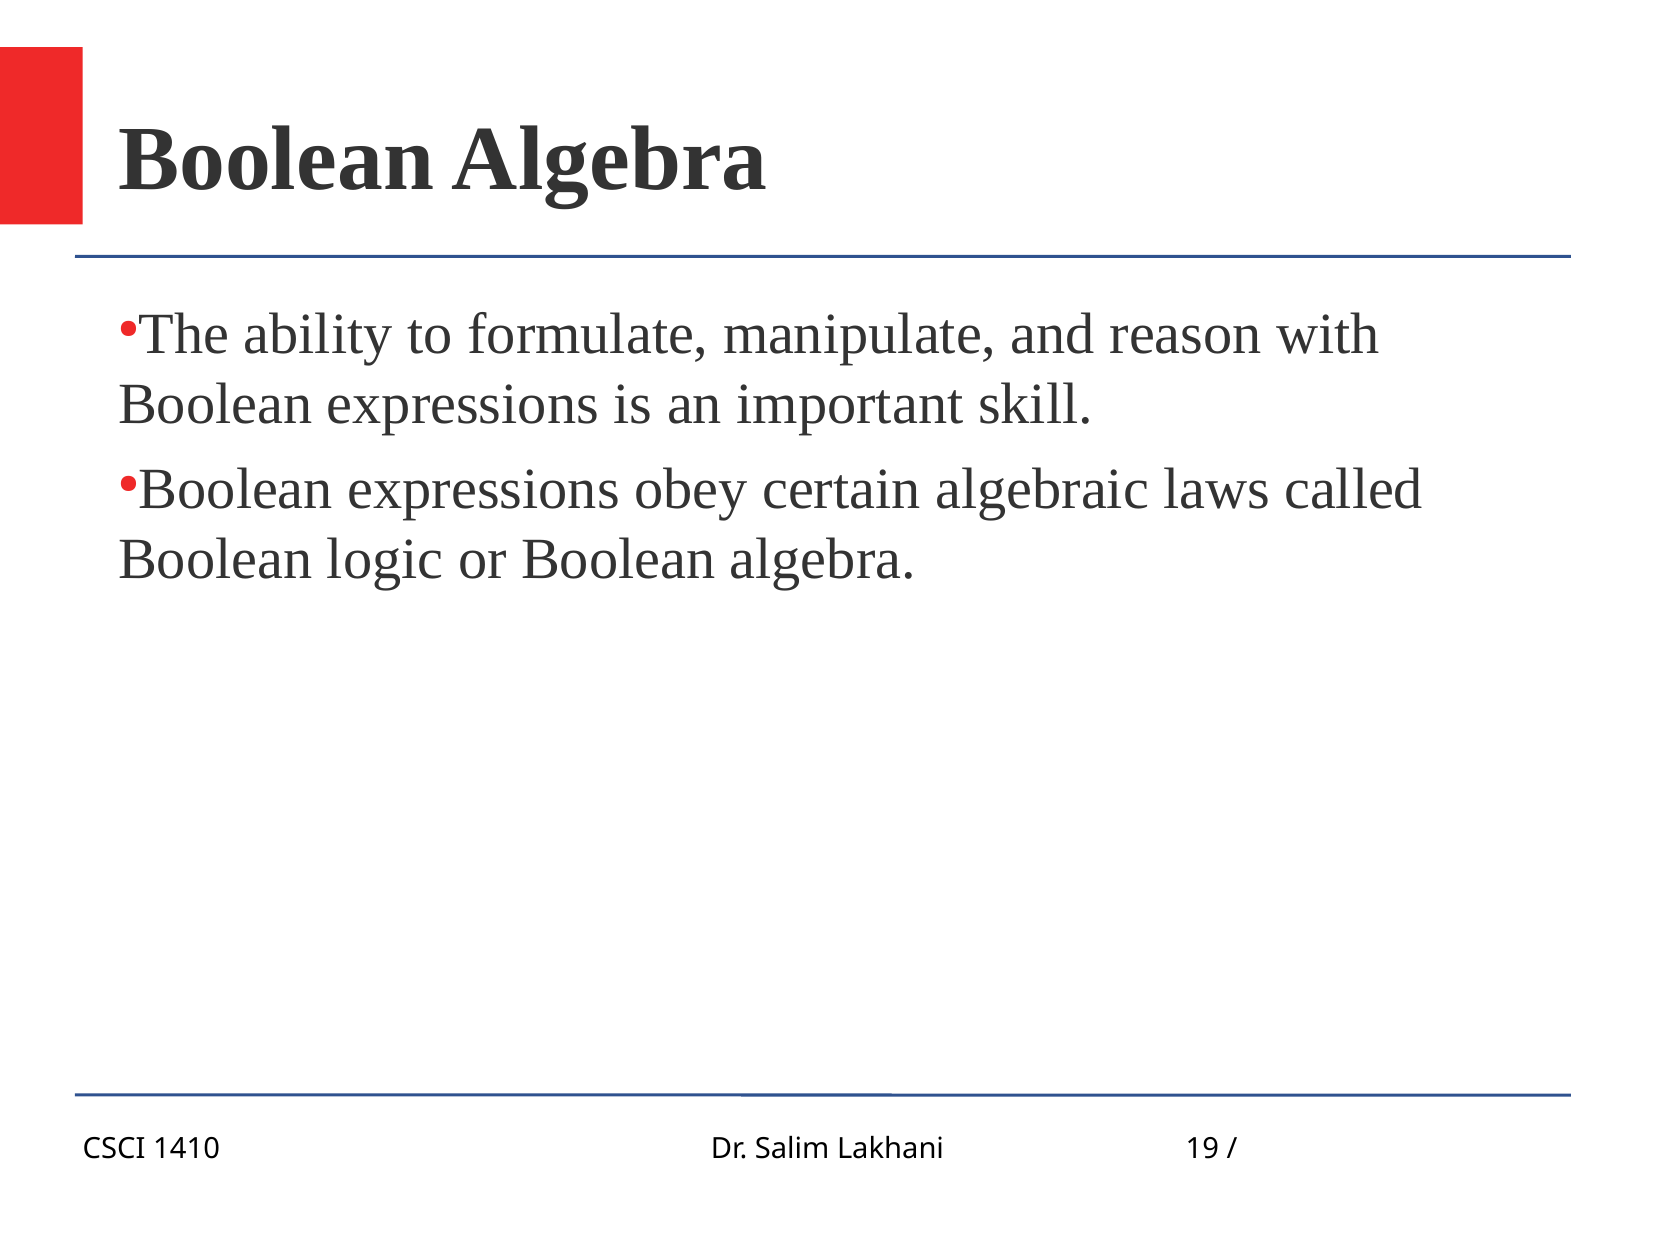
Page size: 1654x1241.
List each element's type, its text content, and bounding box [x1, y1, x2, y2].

text_box / [1185, 1129, 1571, 1216]
text_box Dr. Salim Lakhani [565, 1129, 1090, 1216]
text_box CSCI 1410 [82, 1129, 468, 1216]
list The ability to formulate, manipulate, and reason with Boolean expressions is an important skill. Boolean expressions obey certain algebraic laws called Boolean logic or Boolean algebra. [118, 295, 1536, 1080]
title Boolean Algebra [118, 49, 1571, 257]
